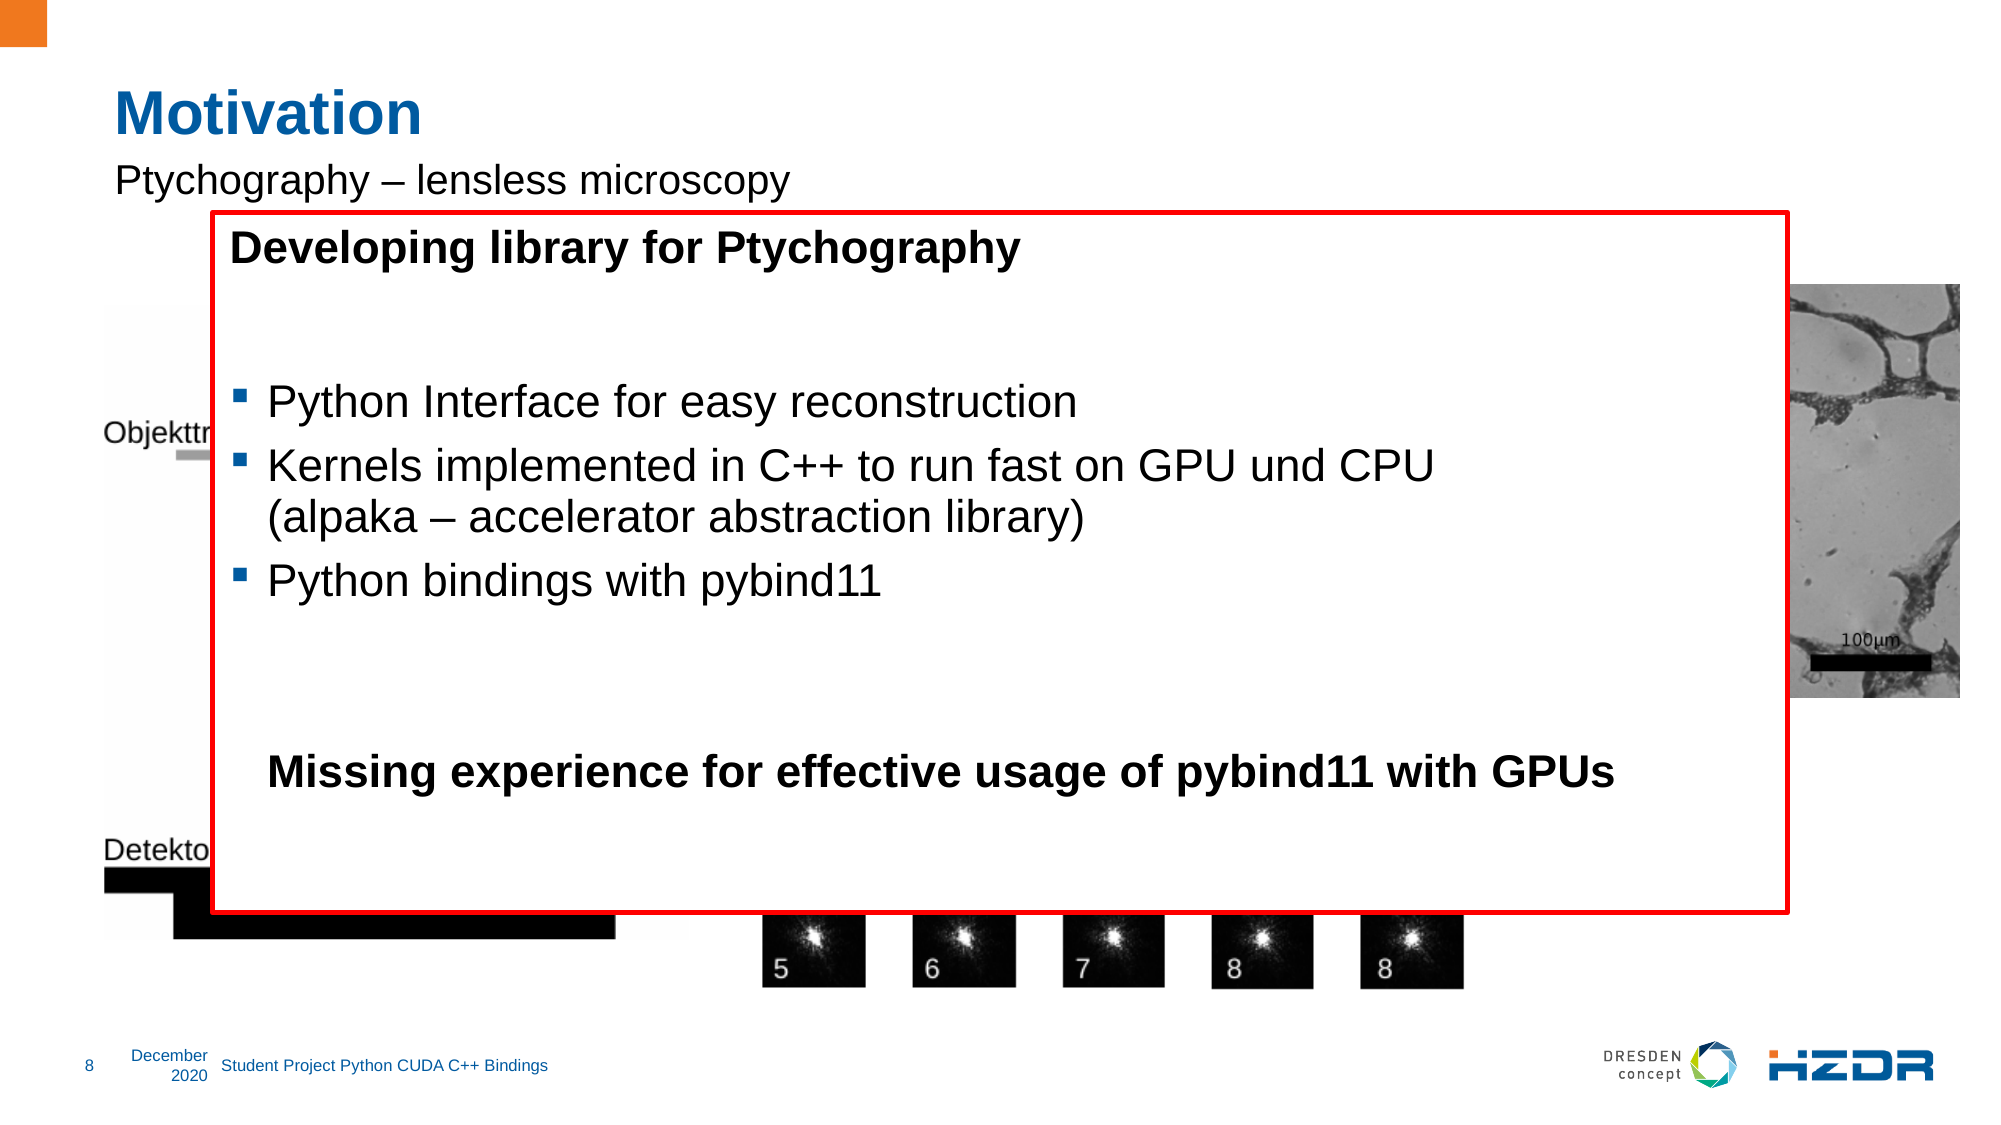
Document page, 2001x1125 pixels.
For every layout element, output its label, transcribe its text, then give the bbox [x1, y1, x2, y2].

picture [78, 208, 709, 967]
slide_number <number> [6, 1034, 95, 1095]
picture [1768, 1049, 1934, 1081]
footer Student Project Python CUDA C++ Bindings [221, 1034, 965, 1095]
picture [1603, 1040, 1738, 1089]
title Motivation [114, 80, 1934, 148]
subtitle Ptychography – lensless microscopy [114, 152, 1934, 208]
picture [747, 915, 1486, 1006]
text_box Developing library for Ptychography Python Interface for easy reconstruction Kernels implemented in C++ to run fast on GPU und CPU (alpaka – accelerator abstraction library) Python bindings with pybind11 Missing experience for effective usage of pybind11 with GPUs [212, 212, 1788, 913]
slide_number December 2020 [107, 1034, 208, 1095]
picture [1790, 284, 1960, 698]
